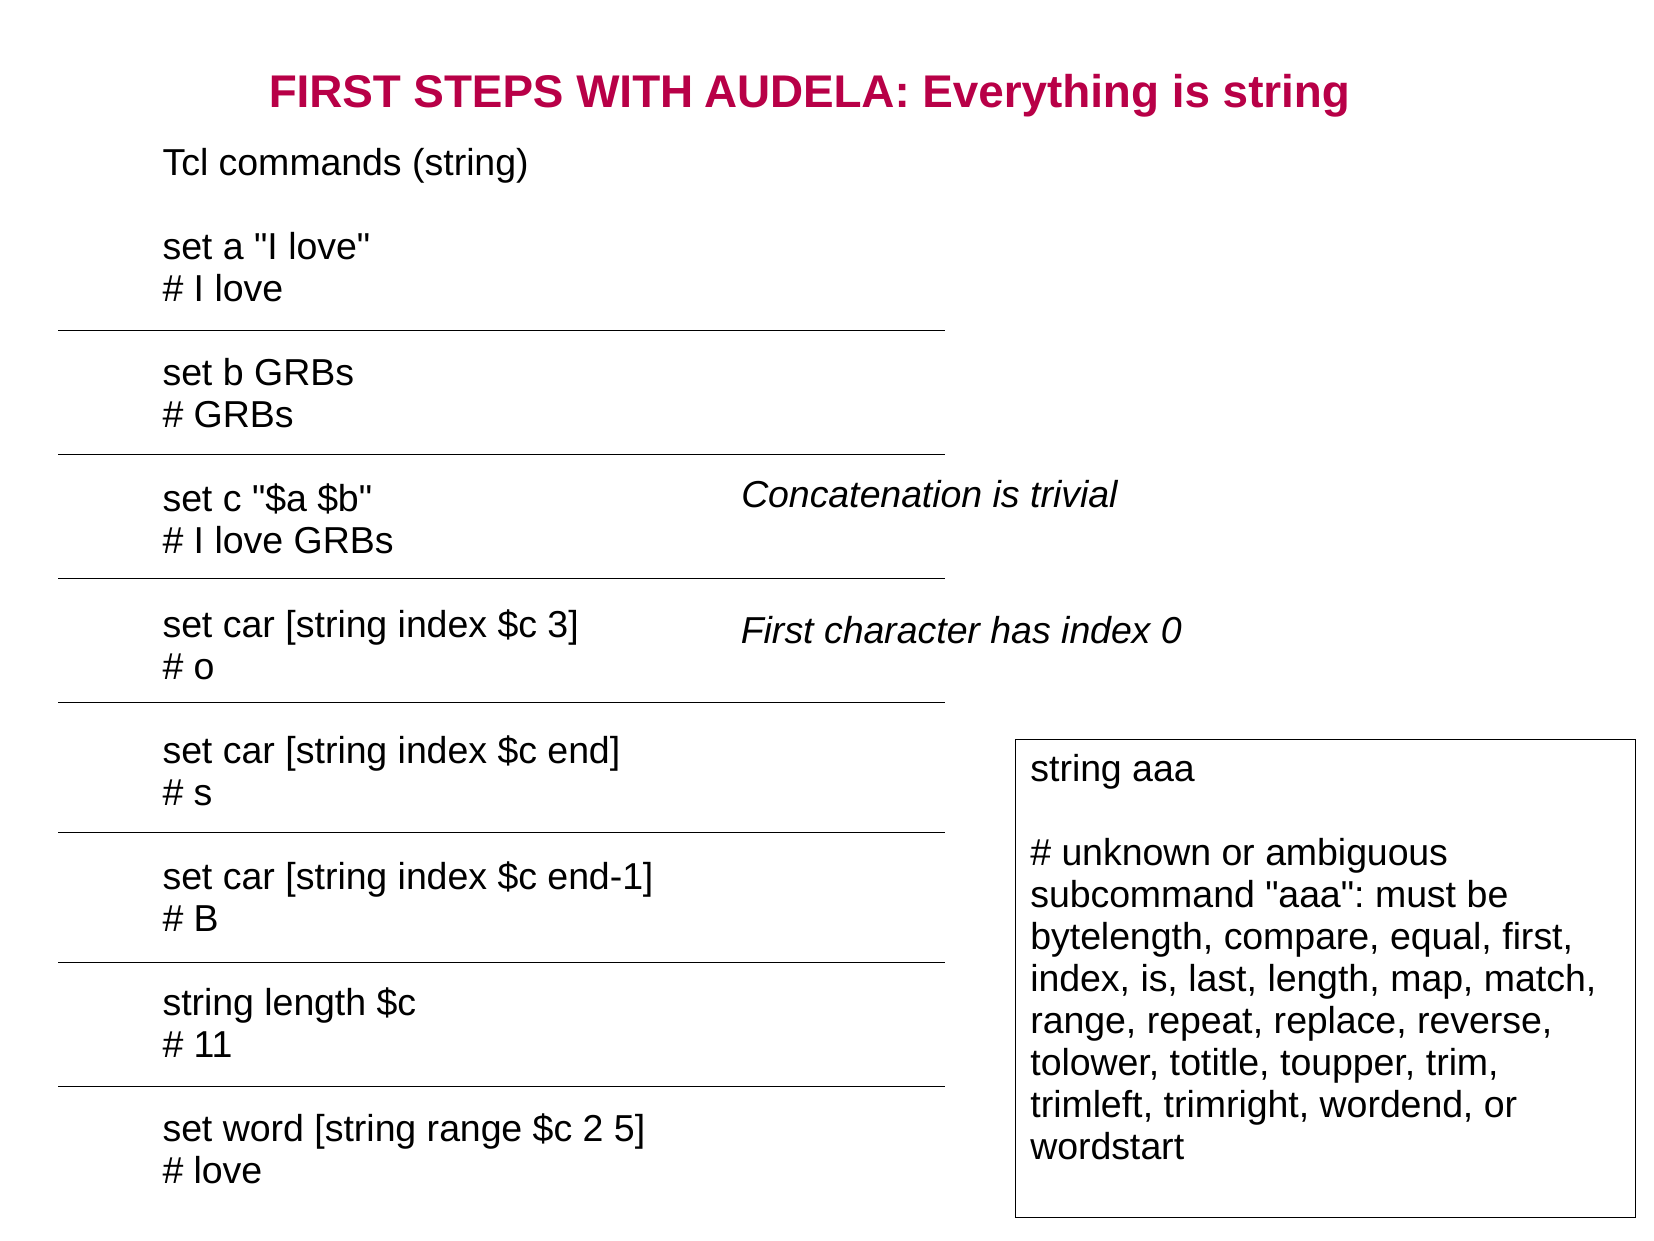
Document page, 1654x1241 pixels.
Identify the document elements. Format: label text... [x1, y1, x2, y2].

text_box Tcl commands (string) set a "I love" # I love set b GRBs # GRBs set c "$a $b" # I love GRBs set car [string index $c 3] # o set car [string index $c end] # s set car [string index $c end-1] # B string length $c # 11 set word [string range $c 2 5] # love [147, 134, 669, 330]
text_box string aaa # unknown or ambiguous subcommand "aaa": must be bytelength, compare, equal, first, index, is, last, length, map, match, range, repeat, replace, reverse, tolower, totitle, toupper, trim, trimleft, trimright, wordend, or wordstart [1015, 739, 1636, 1218]
text_box Tcl commands (string) set a "I love" # I love set b GRBs # GRBs set c "$a $b" # I love GRBs set car [string index $c 3] # o set car [string index $c end] # s set car [string index $c end-1] # B string length $c # 11 set word [string range $c 2 5] # love [147, 833, 669, 962]
text_box FIRST STEPS WITH AUDELA: Everything is string [253, 59, 1366, 127]
text_box First character has index 0 [726, 602, 1197, 659]
text_box Tcl commands (string) set a "I love" # I love set b GRBs # GRBs set c "$a $b" # I love GRBs set car [string index $c 3] # o set car [string index $c end] # s set car [string index $c end-1] # B string length $c # 11 set word [string range $c 2 5] # love [147, 331, 669, 454]
text_box Tcl commands (string) set a "I love" # I love set b GRBs # GRBs set c "$a $b" # I love GRBs set car [string index $c 3] # o set car [string index $c end] # s set car [string index $c end-1] # B string length $c # 11 set word [string range $c 2 5] # love [147, 1087, 669, 1201]
text_box Tcl commands (string) set a "I love" # I love set b GRBs # GRBs set c "$a $b" # I love GRBs set car [string index $c 3] # o set car [string index $c end] # s set car [string index $c end-1] # B string length $c # 11 set word [string range $c 2 5] # love [147, 579, 669, 702]
text_box Tcl commands (string) set a "I love" # I love set b GRBs # GRBs set c "$a $b" # I love GRBs set car [string index $c 3] # o set car [string index $c end] # s set car [string index $c end-1] # B string length $c # 11 set word [string range $c 2 5] # love [147, 703, 669, 832]
text_box Tcl commands (string) set a "I love" # I love set b GRBs # GRBs set c "$a $b" # I love GRBs set car [string index $c 3] # o set car [string index $c end] # s set car [string index $c end-1] # B string length $c # 11 set word [string range $c 2 5] # love [147, 963, 669, 1086]
text_box Tcl commands (string) set a "I love" # I love set b GRBs # GRBs set c "$a $b" # I love GRBs set car [string index $c 3] # o set car [string index $c end] # s set car [string index $c end-1] # B string length $c # 11 set word [string range $c 2 5] # love [147, 455, 669, 578]
text_box Concatenation is trivial [726, 466, 1133, 524]
